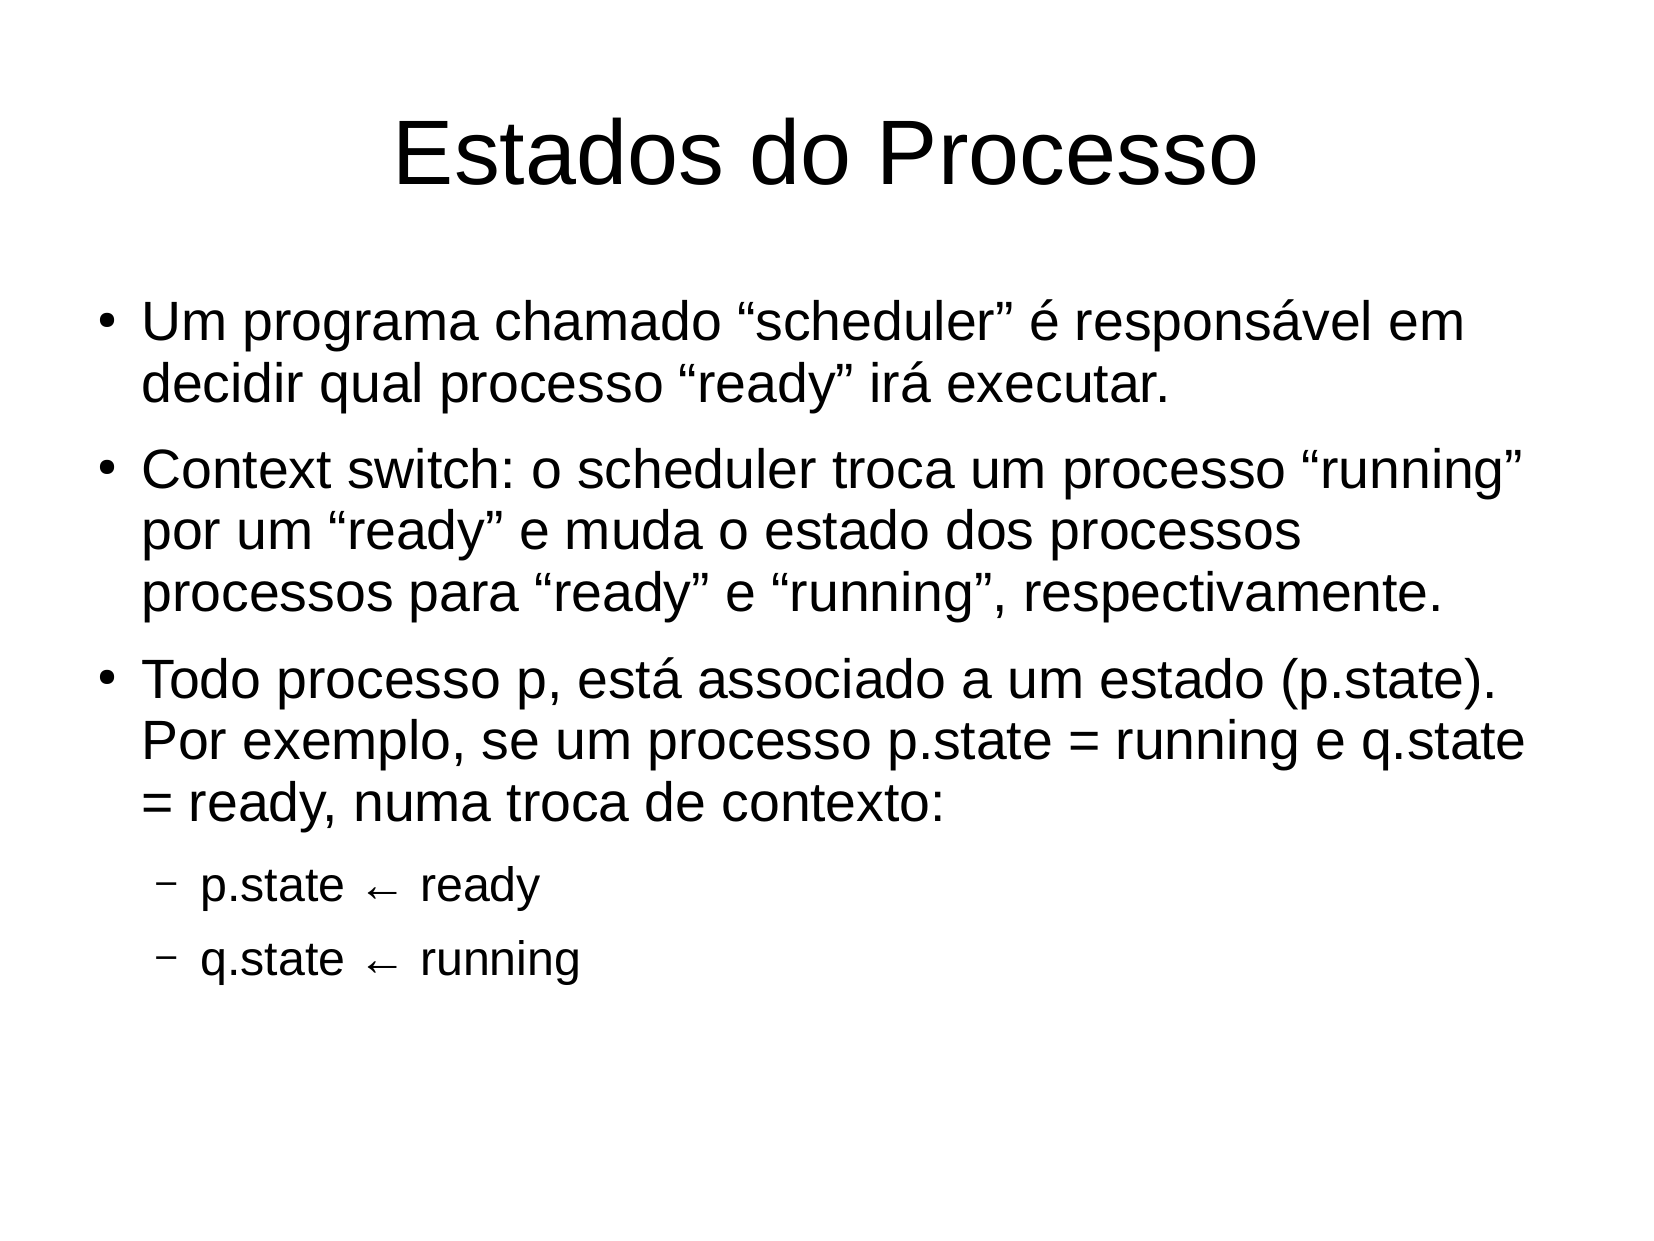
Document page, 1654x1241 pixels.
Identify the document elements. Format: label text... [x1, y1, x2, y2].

title Estados do Processo [82, 49, 1571, 257]
list Um programa chamado “scheduler” é responsável em decidir qual processo “ready” irá executar. Context switch: o scheduler troca um processo “running” por um “ready” e muda o estado dos processos processos para “ready” e “running”, respectivamente. Todo processo p, está associado a um estado (p.state). Por exemplo, se um processo p.state = running e q.state = ready, numa troca de contexto: p.state ← ready q.state ← running [82, 290, 1538, 1010]
